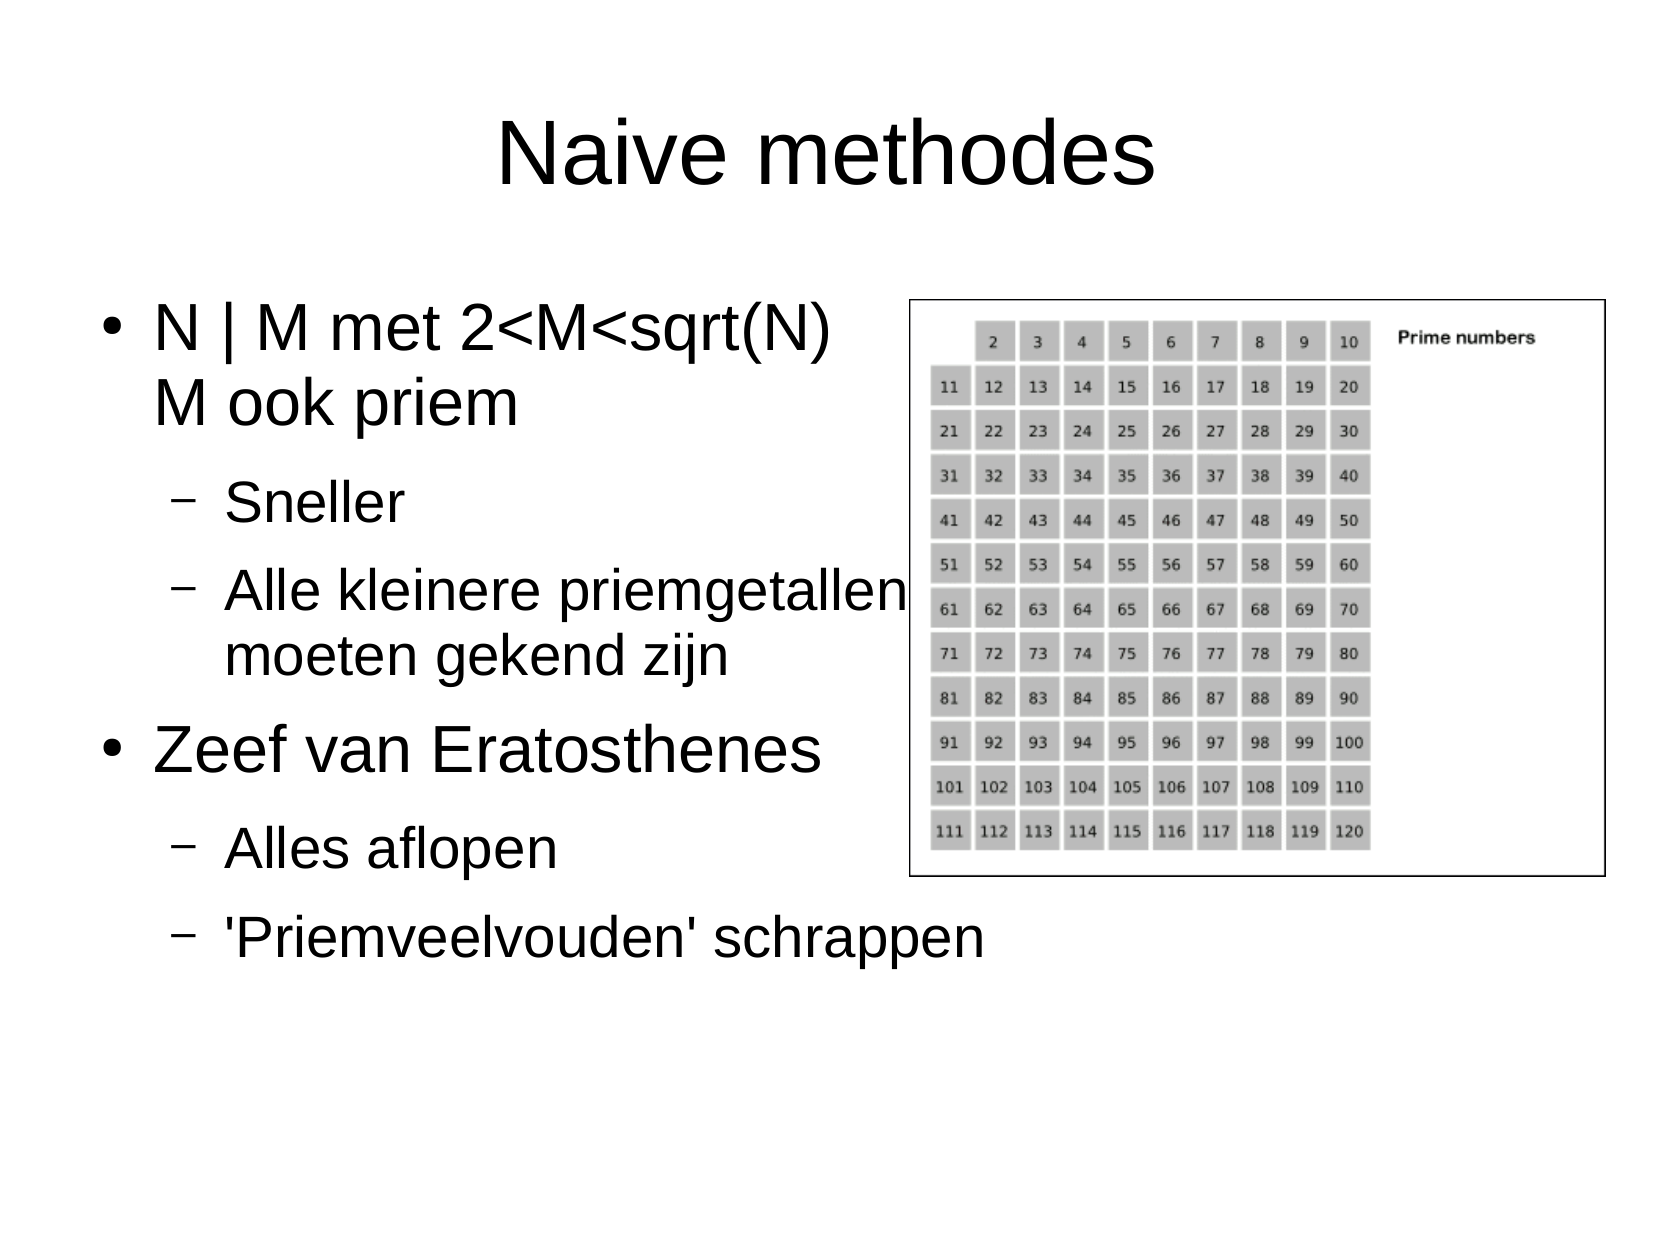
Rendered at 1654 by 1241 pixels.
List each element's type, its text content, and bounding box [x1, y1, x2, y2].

picture [909, 299, 1606, 877]
title Naive methodes [82, 49, 1571, 257]
list N | M met 2<M<sqrt(N) M ook priem Sneller Alle kleinere priemgetallen moeten gekend zijn Zeef van Eratosthenes Alles aflopen 'Priemveelvouden' schrappen [82, 290, 1571, 1010]
